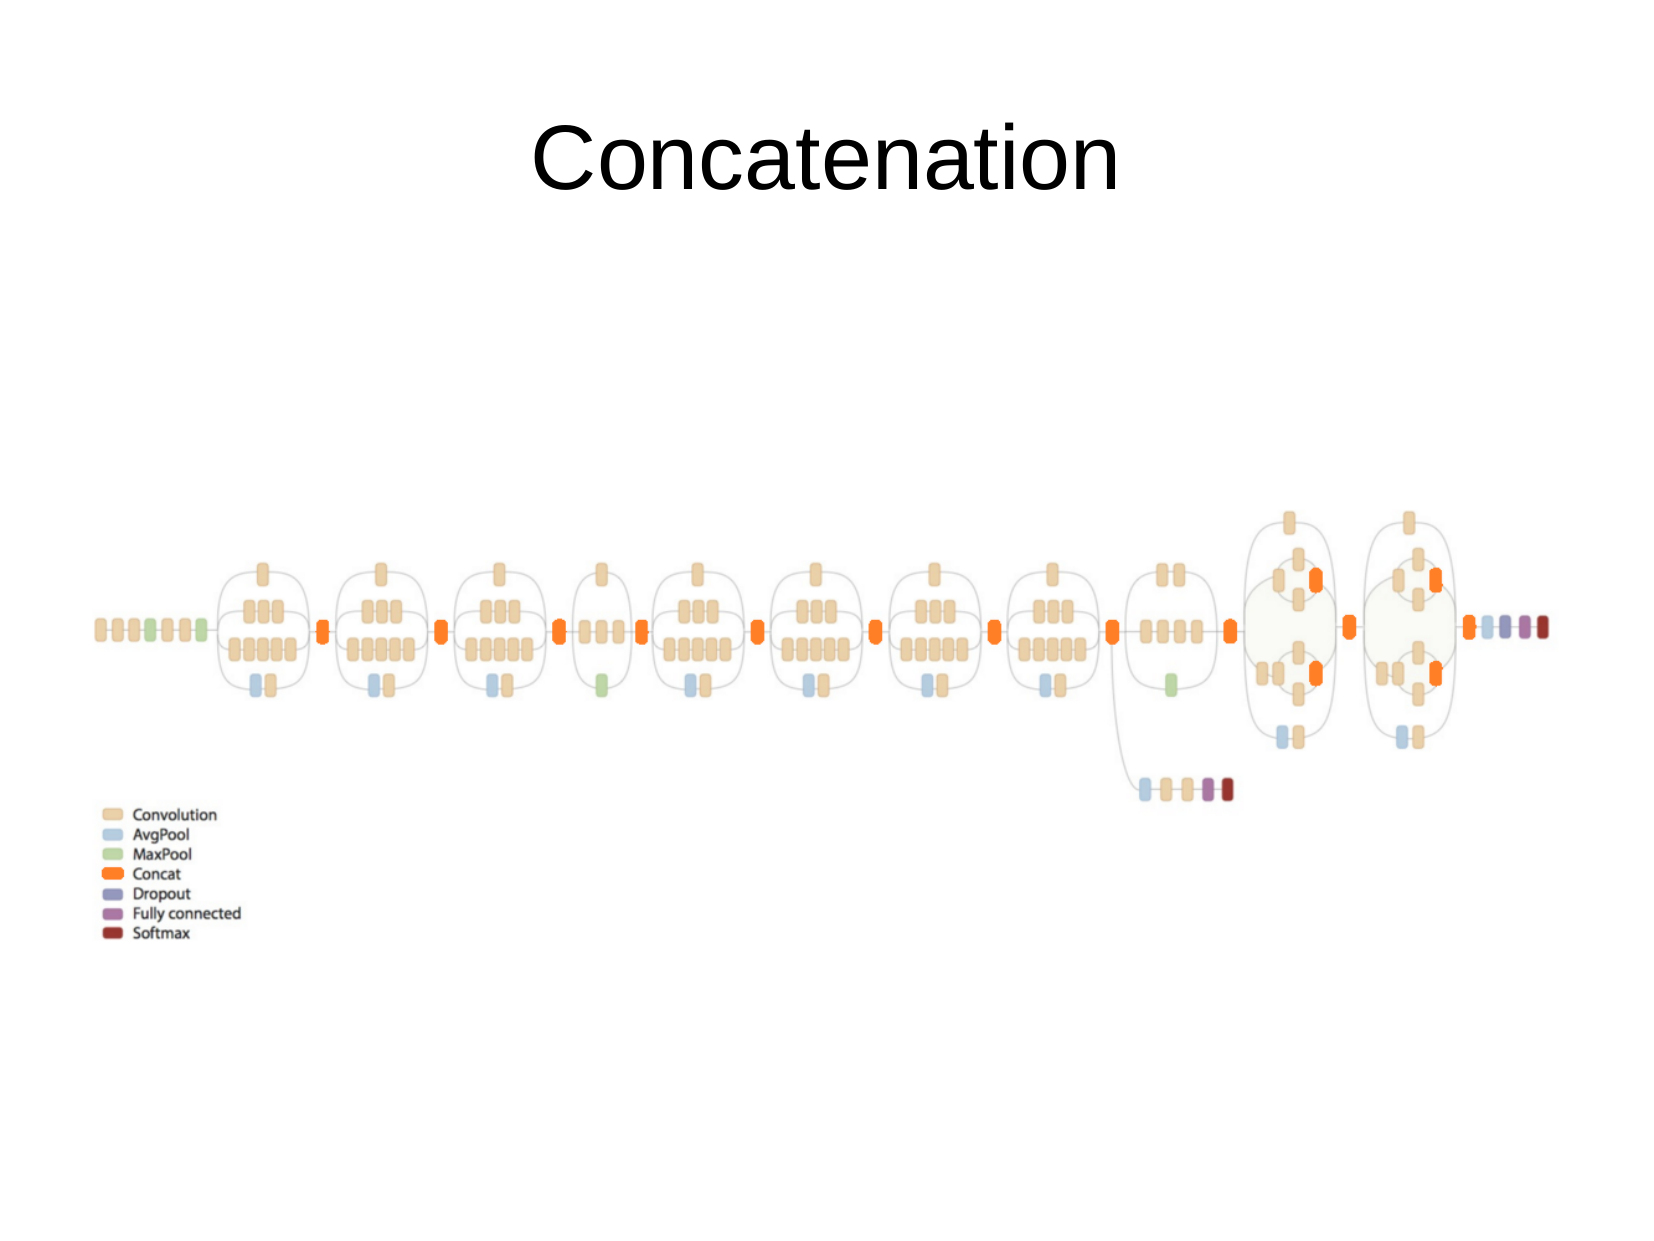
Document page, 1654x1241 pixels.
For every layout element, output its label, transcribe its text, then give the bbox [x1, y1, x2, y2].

title Concatenation [82, 49, 1571, 257]
picture [82, 349, 1571, 1050]
